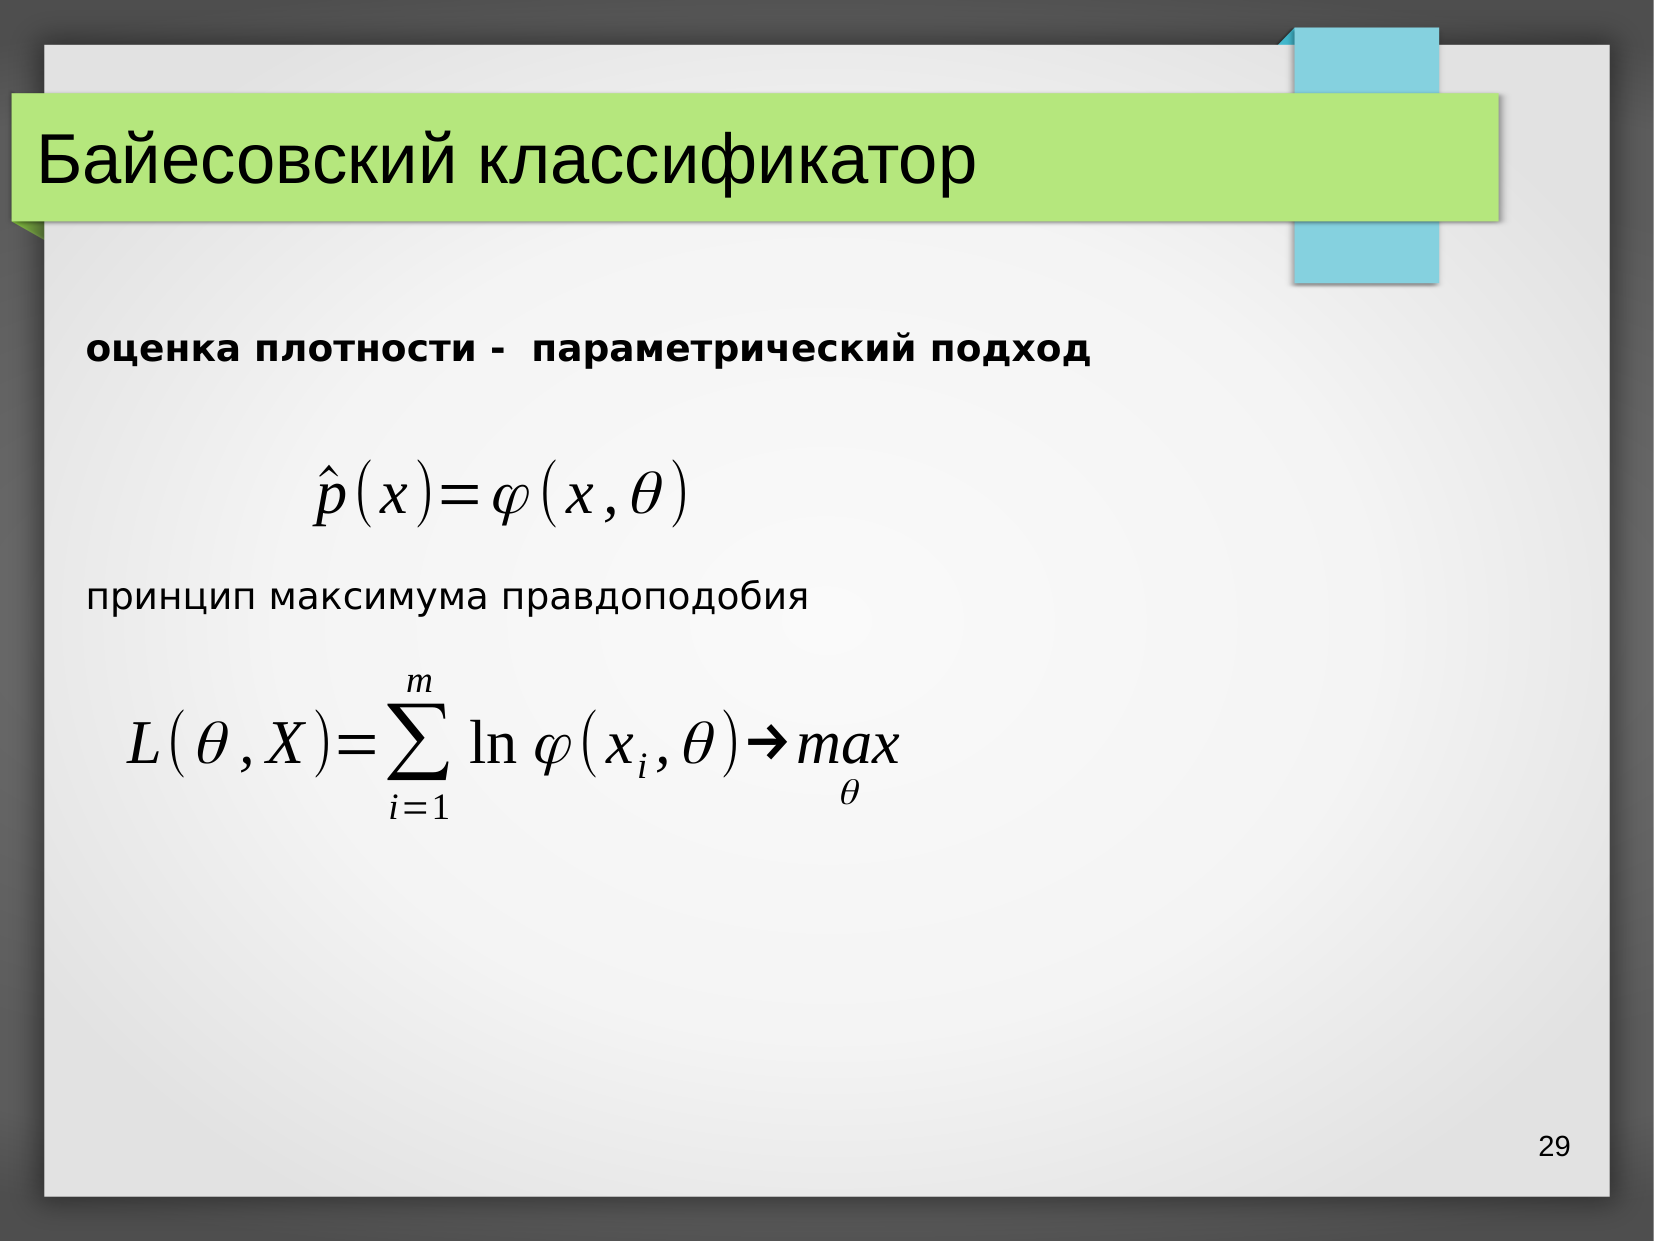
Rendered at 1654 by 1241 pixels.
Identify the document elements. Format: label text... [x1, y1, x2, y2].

title Байесовский классификатор [35, 118, 1489, 200]
text_box принцип максимума правдоподобия [70, 567, 886, 626]
text_box оценка плотности - параметрический подход [70, 318, 1548, 421]
picture [0, 0, 1654, 1241]
chart [118, 658, 910, 827]
chart [303, 456, 697, 532]
